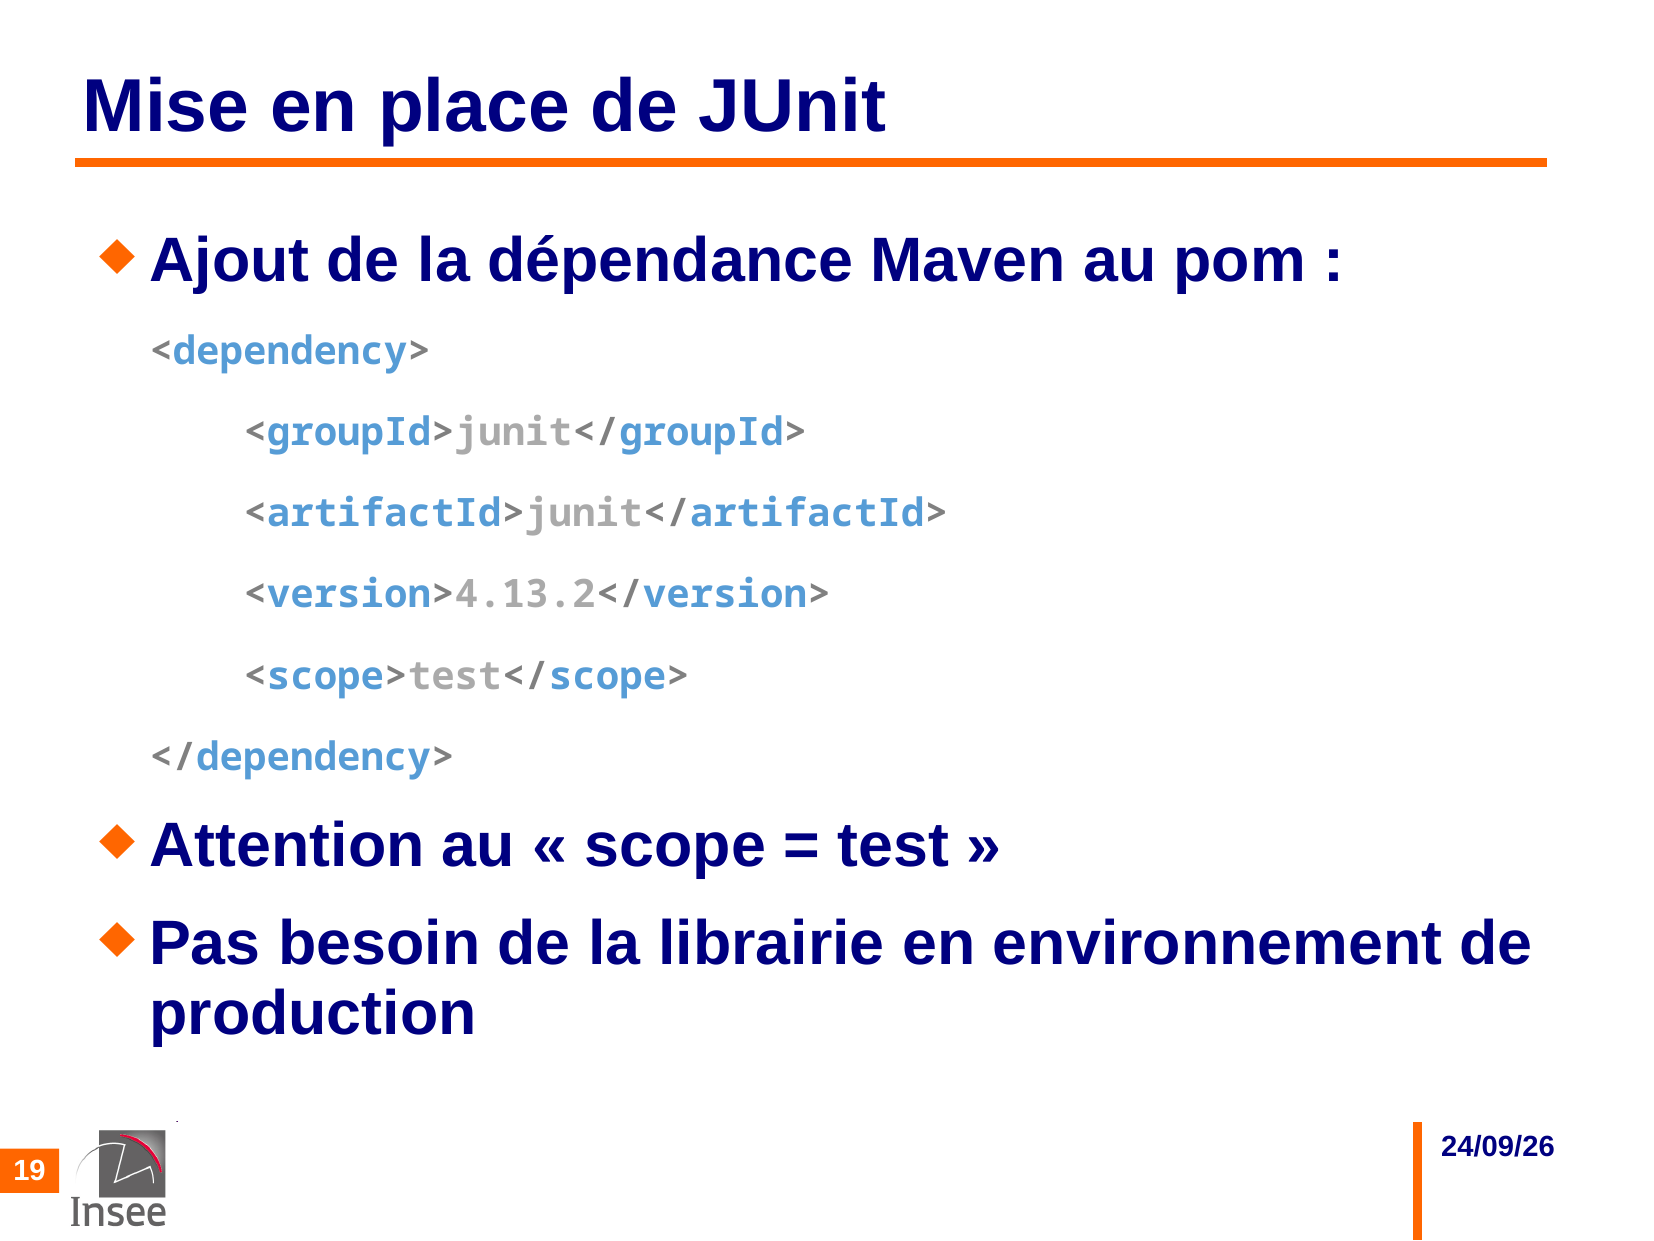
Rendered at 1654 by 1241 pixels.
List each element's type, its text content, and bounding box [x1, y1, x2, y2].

picture [62, 1121, 178, 1241]
list Ajout de la dépendance Maven au pom : <dependency> <groupId>junit</groupId> <artifactId>junit</artifactId> <version>4.13.2</version> <scope>test</scope> </dependency> Attention au « scope = test » Pas besoin de la librairie en environnement de production [82, 224, 1571, 1051]
title Mise en place de JUnit [82, 49, 1619, 163]
